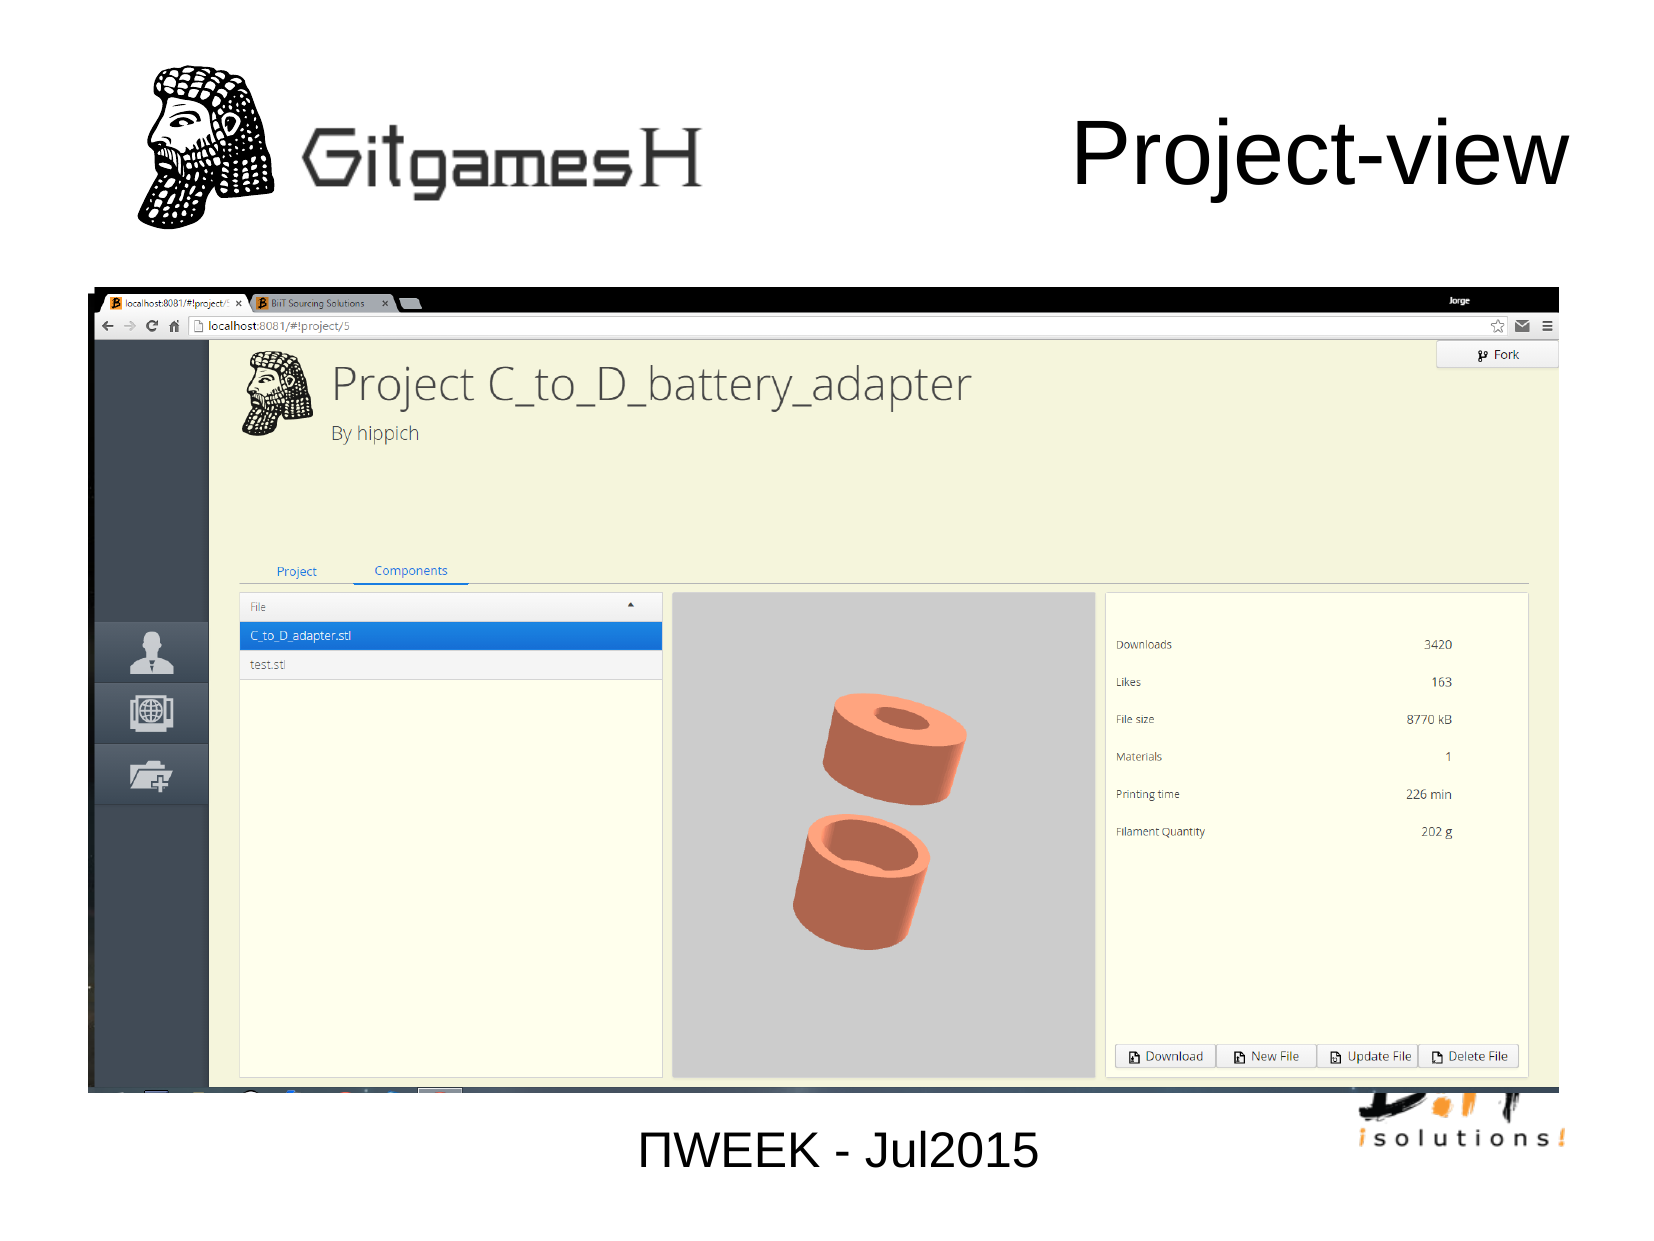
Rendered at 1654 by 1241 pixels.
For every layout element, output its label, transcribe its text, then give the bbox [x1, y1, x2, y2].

picture [88, 287, 1565, 1152]
list ΠWEEK - Jul2015 [59, 1122, 1548, 1182]
title Project-view [82, 49, 1571, 257]
picture [118, 58, 709, 237]
